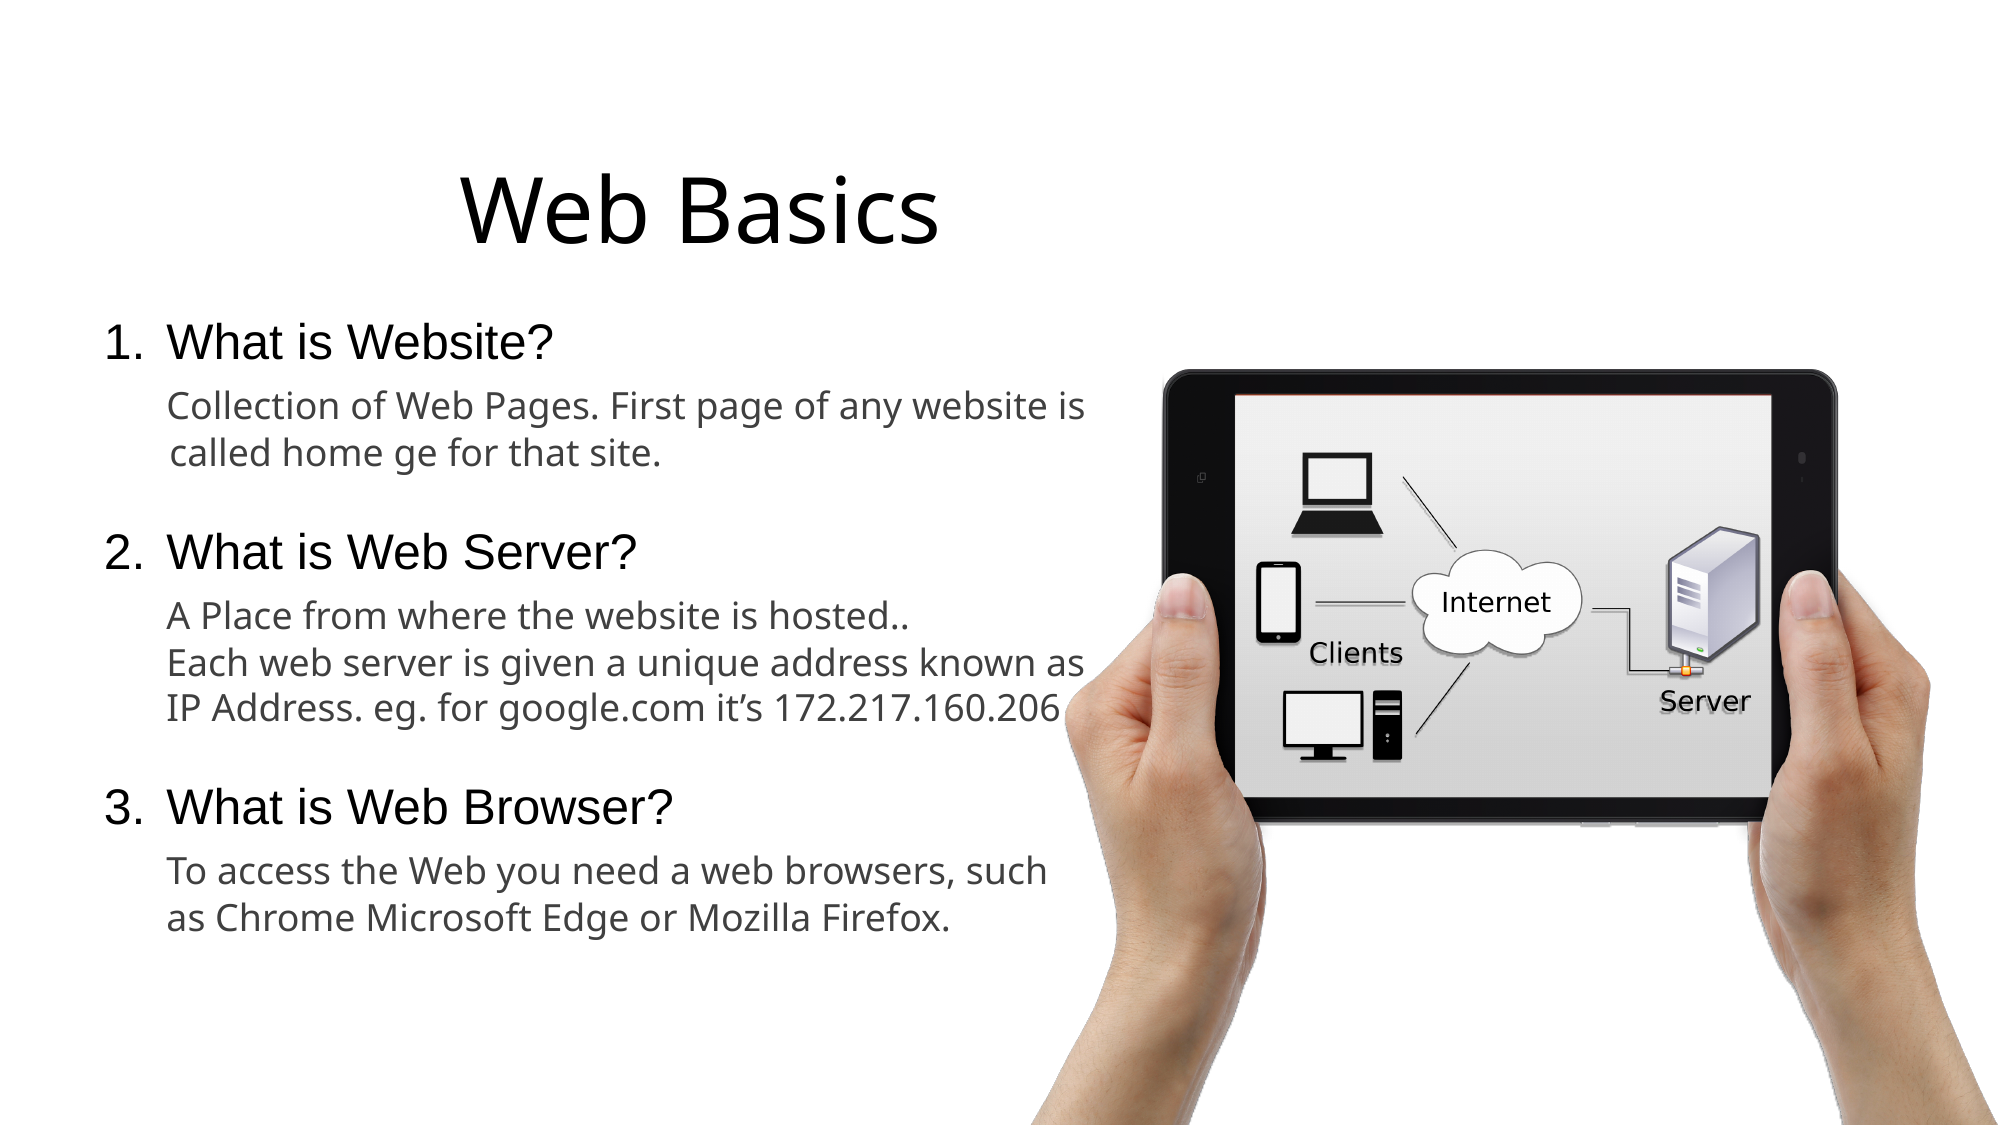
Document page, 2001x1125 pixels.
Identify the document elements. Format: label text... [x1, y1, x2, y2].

picture [999, 342, 2000, 1125]
text_box What is Website? Collection of Web Pages. First page of any website is called home ge for that site. What is Web Server? A Place from where the website is hosted.. Each web server is given a unique address known as IP Address. eg. for google.com it’s 172.217.160.206 What is Web Browser? To access the Web you need a web browsers, such as Chrome Microsoft Edge or Mozilla Firefox. [76, 294, 1152, 1044]
text_box Web Basics [93, 101, 1308, 270]
